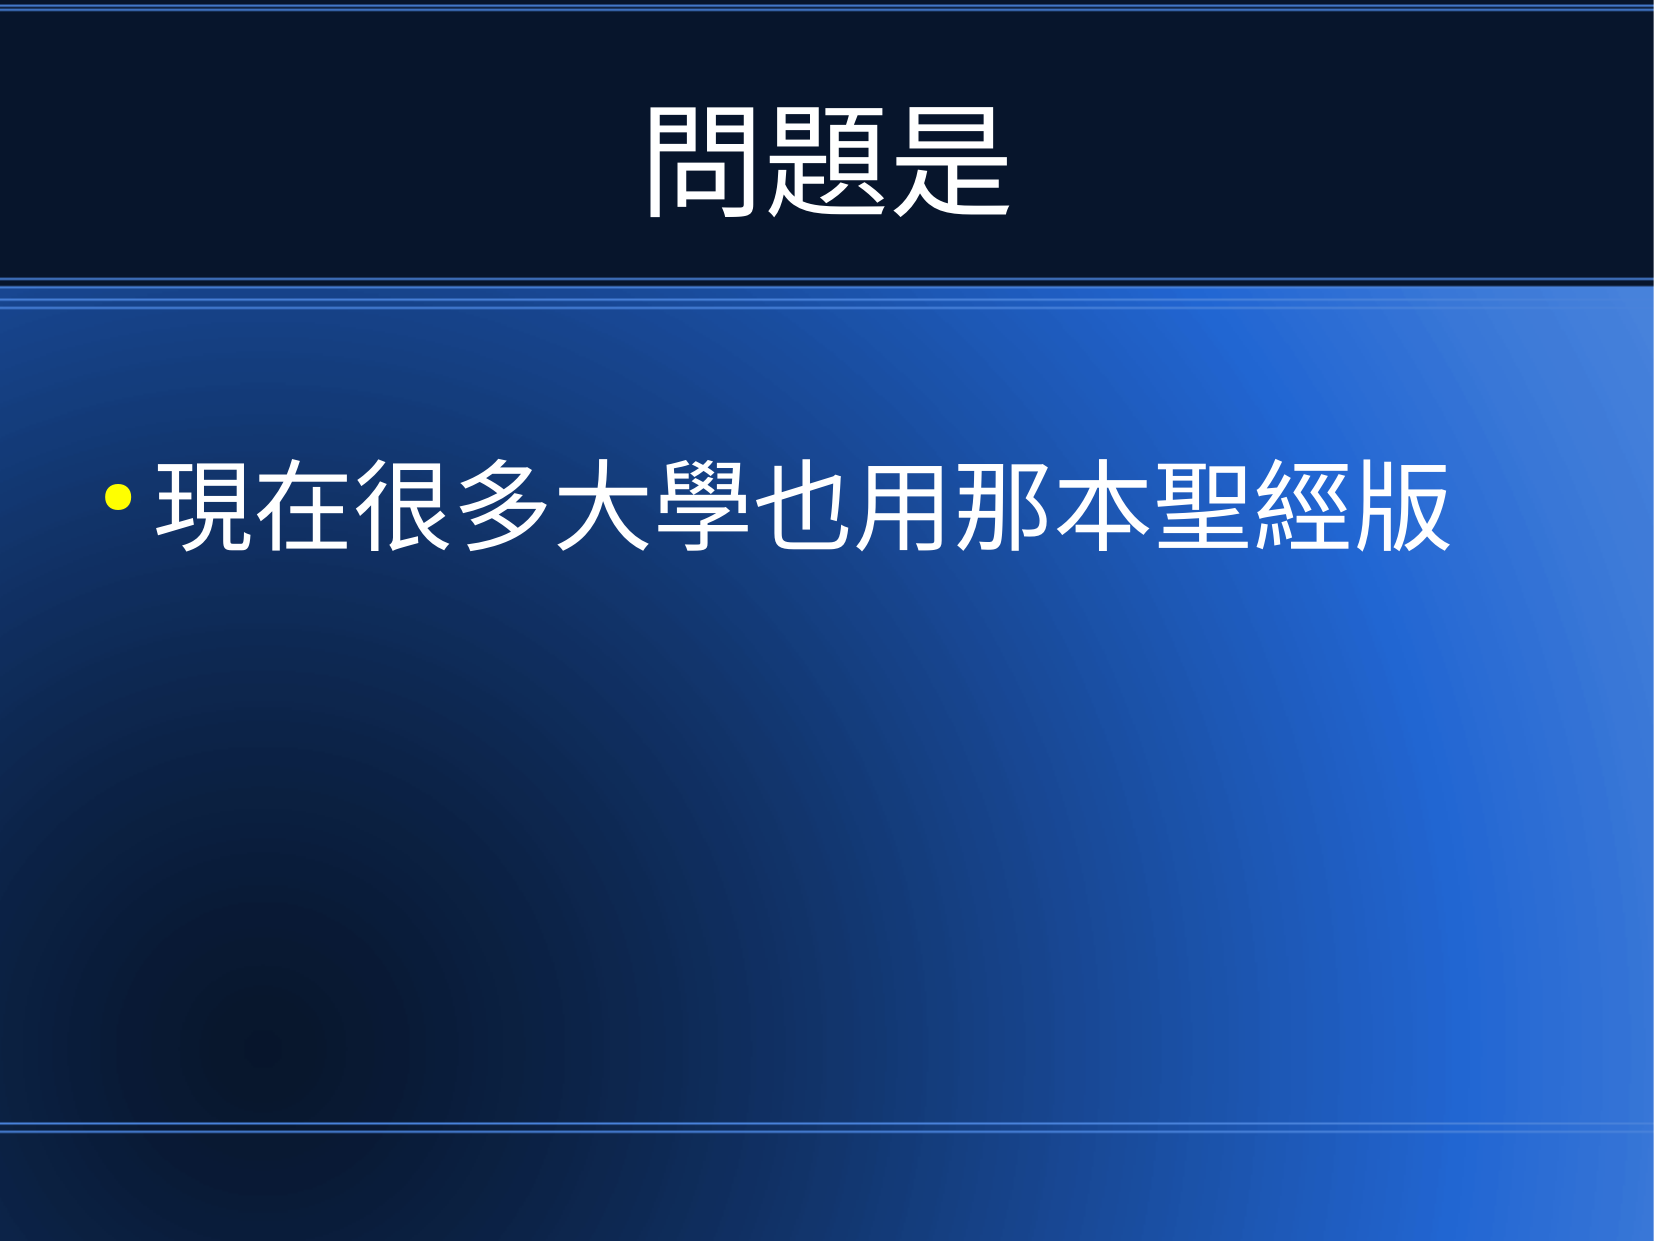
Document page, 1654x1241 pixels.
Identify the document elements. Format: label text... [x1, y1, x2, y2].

title 問題是 [82, 49, 1571, 257]
list 現在很多大學也用那本聖經版 [82, 355, 1571, 1241]
picture [0, 0, 1654, 1241]
